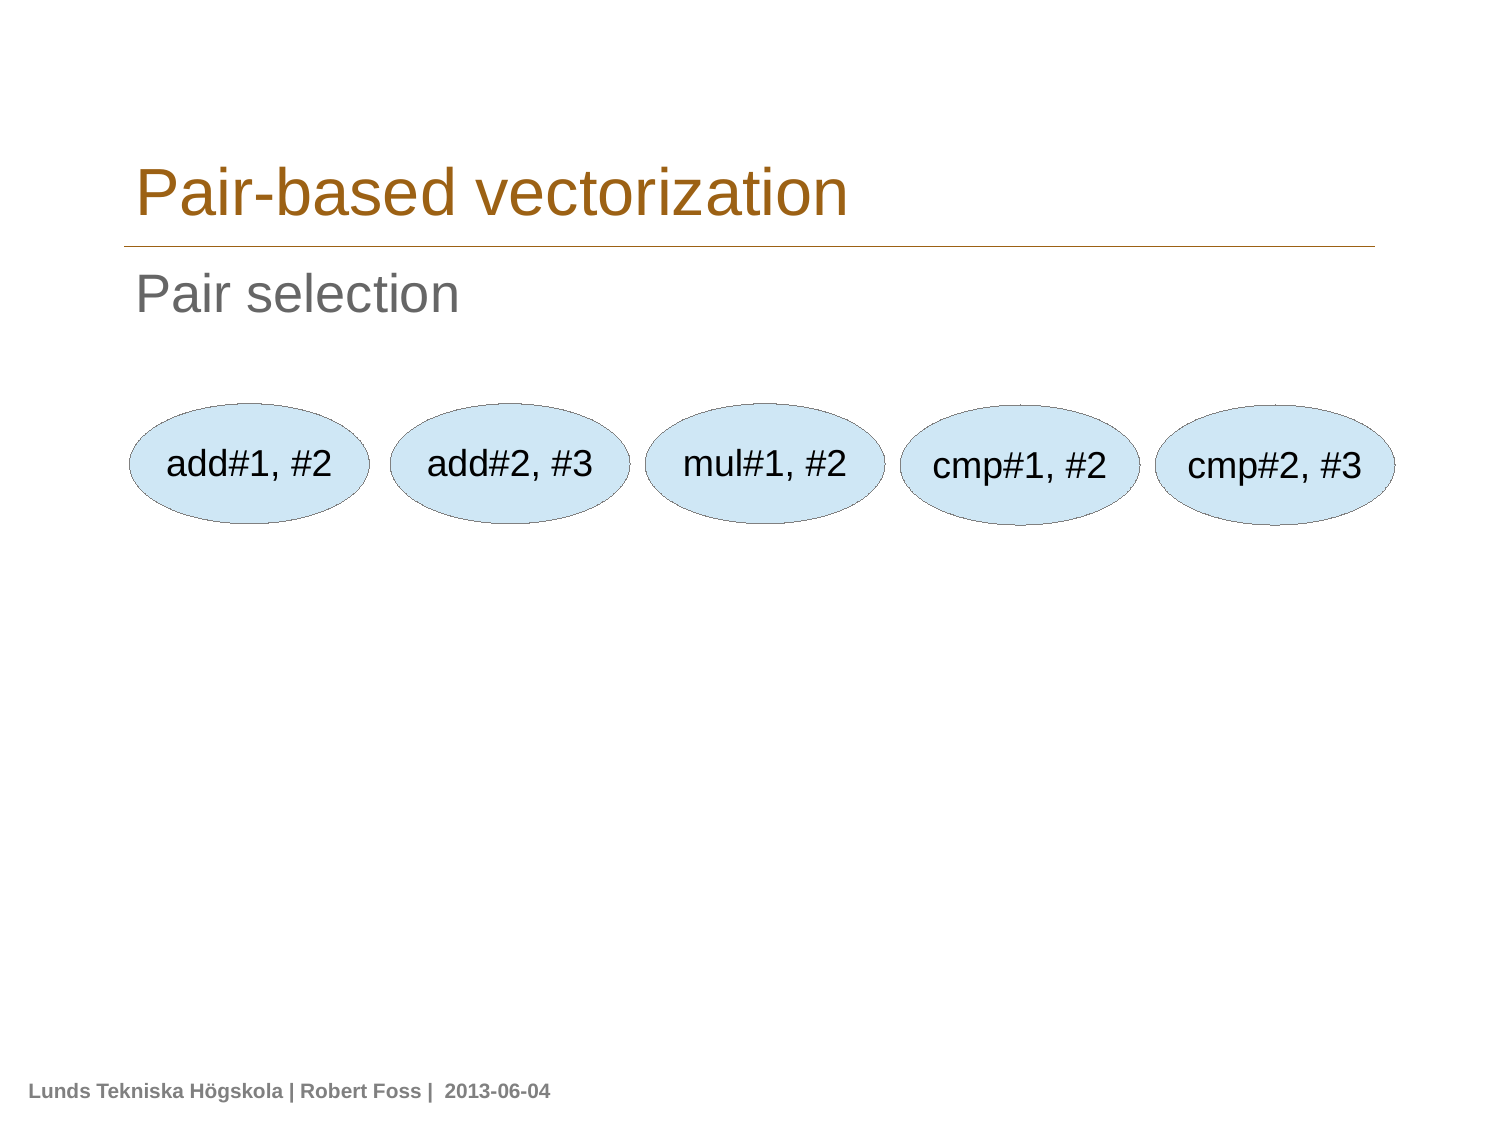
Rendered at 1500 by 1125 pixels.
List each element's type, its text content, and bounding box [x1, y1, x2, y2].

title Pair-based vectorization [120, 120, 1500, 258]
text_box add#2, #3 [390, 403, 631, 524]
text_box cmp#2, #3 [1155, 404, 1396, 526]
title Pair selection [120, 238, 1035, 344]
text_box mul#1, #2 [645, 403, 886, 524]
text_box cmp#1, #2 [900, 404, 1141, 526]
text_box add#1, #2 [129, 403, 370, 524]
